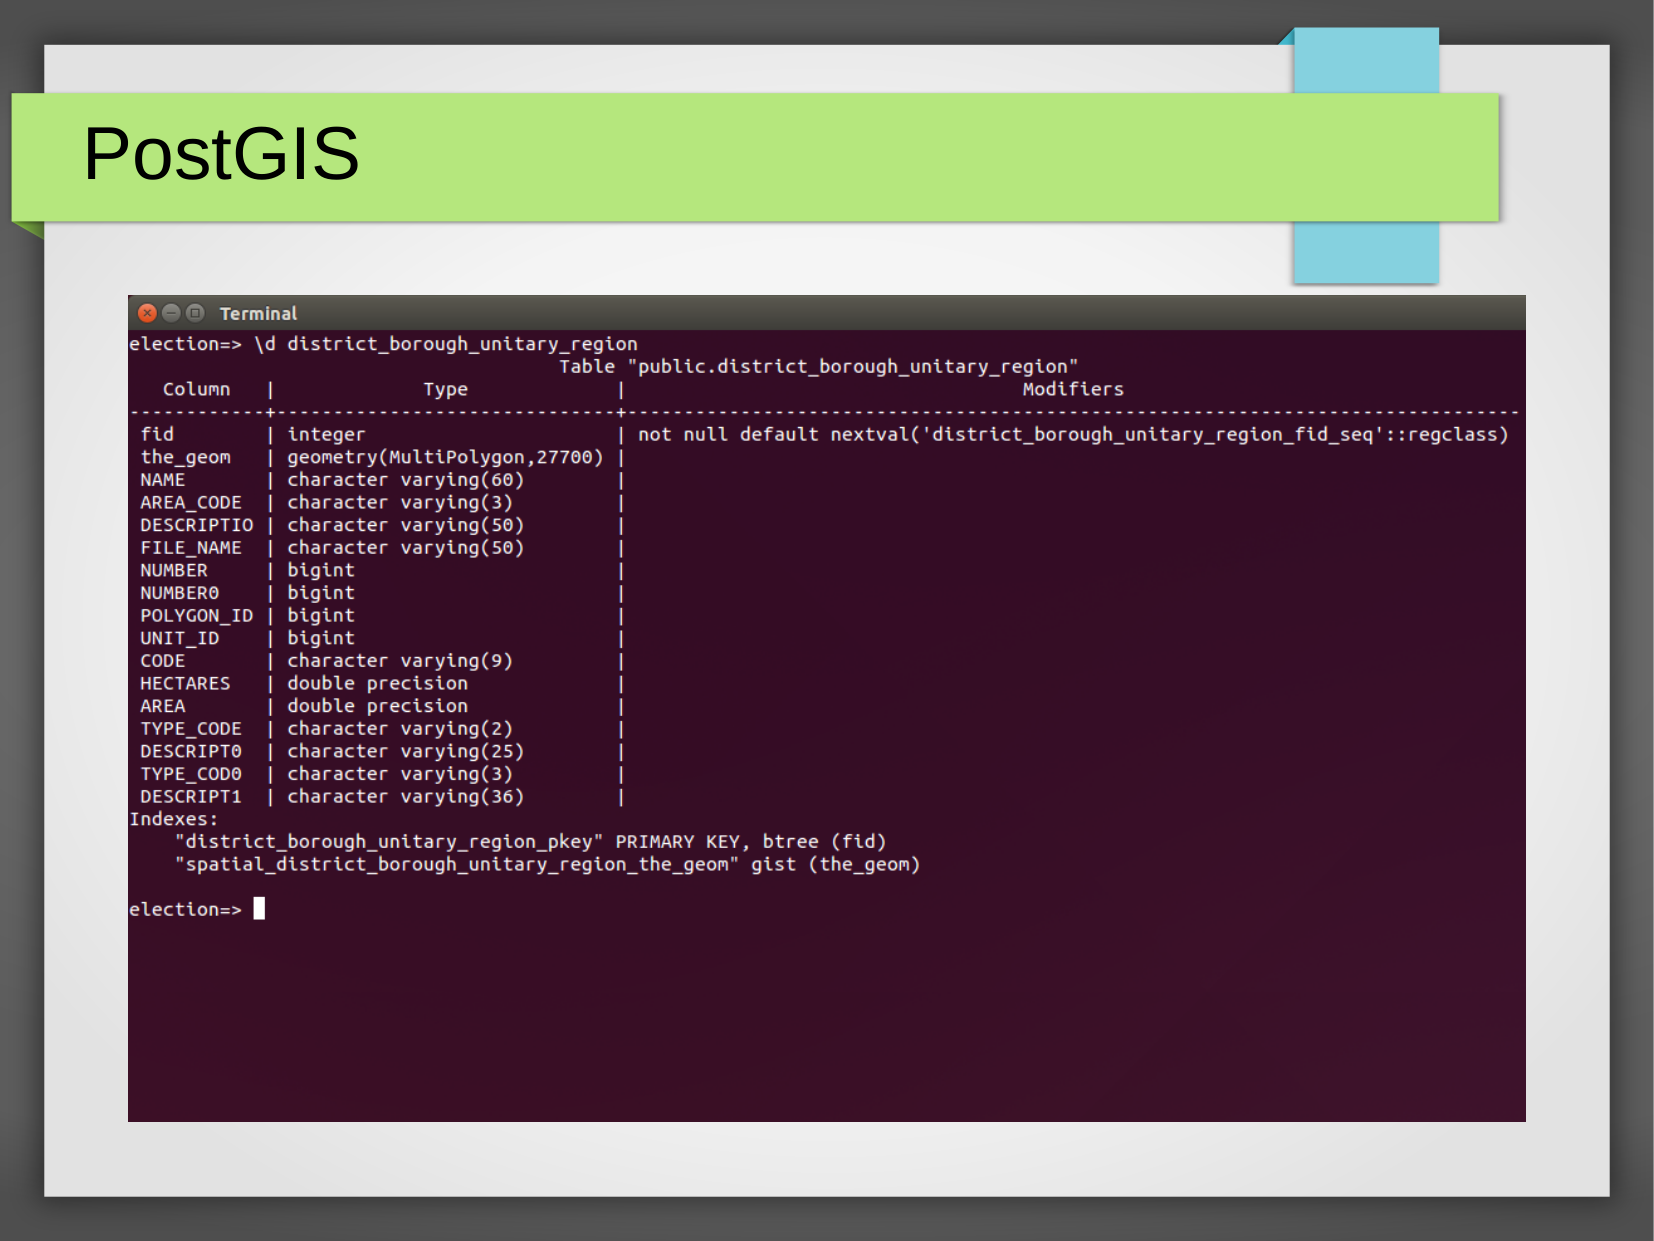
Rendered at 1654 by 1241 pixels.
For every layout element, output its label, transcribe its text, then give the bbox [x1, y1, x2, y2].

picture [0, 0, 1654, 1241]
title PostGIS [82, 94, 1264, 213]
